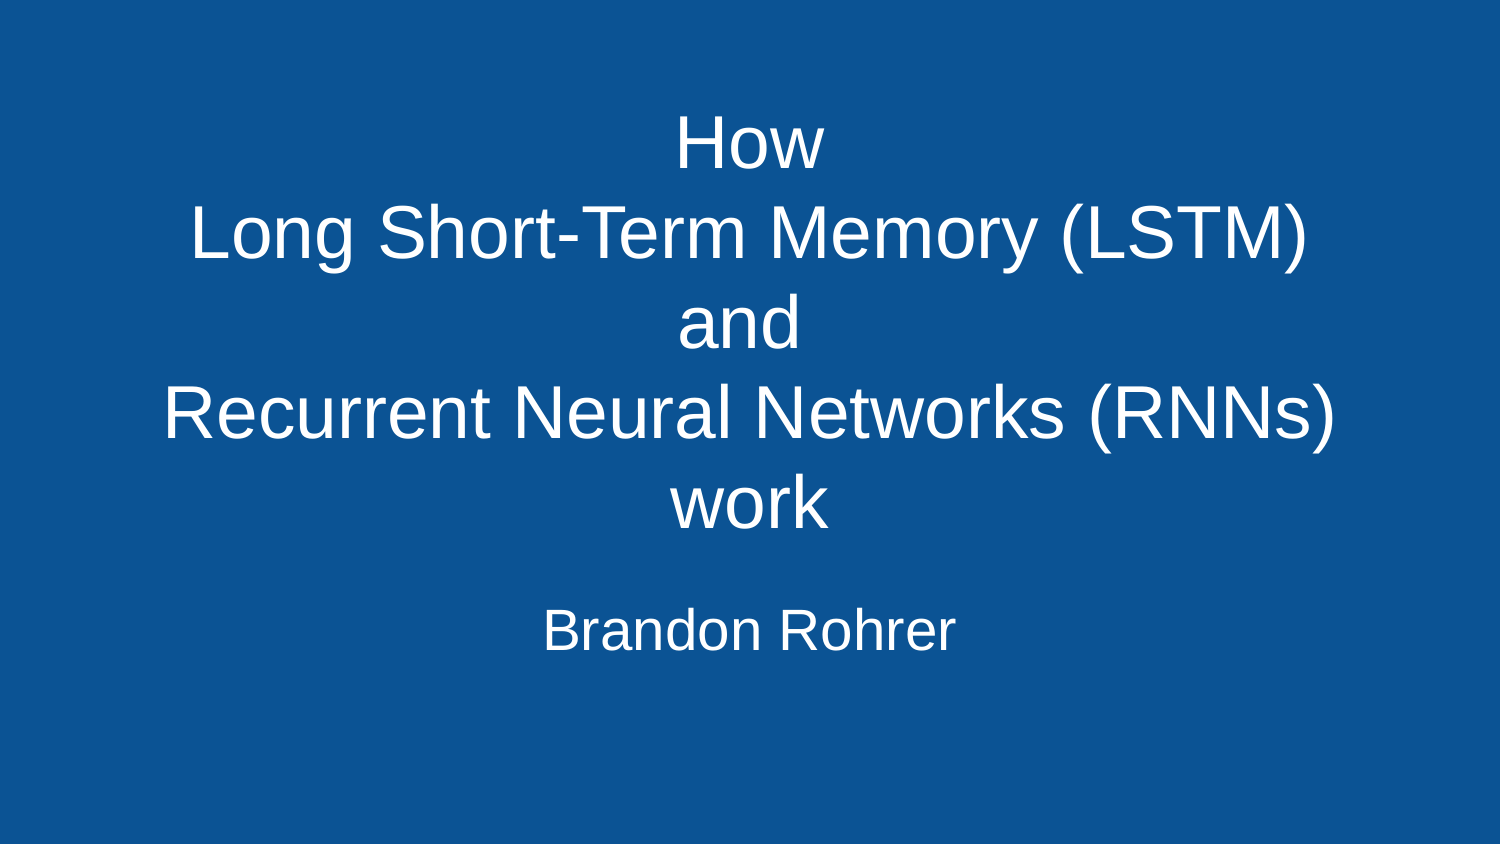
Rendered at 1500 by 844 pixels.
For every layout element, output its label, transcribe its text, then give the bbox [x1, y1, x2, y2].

subtitle Brandon Rohrer [51, 577, 1449, 708]
title How Long Short-Term Memory (LSTM) and Recurrent Neural Networks (RNNs) work [51, 222, 1449, 559]
